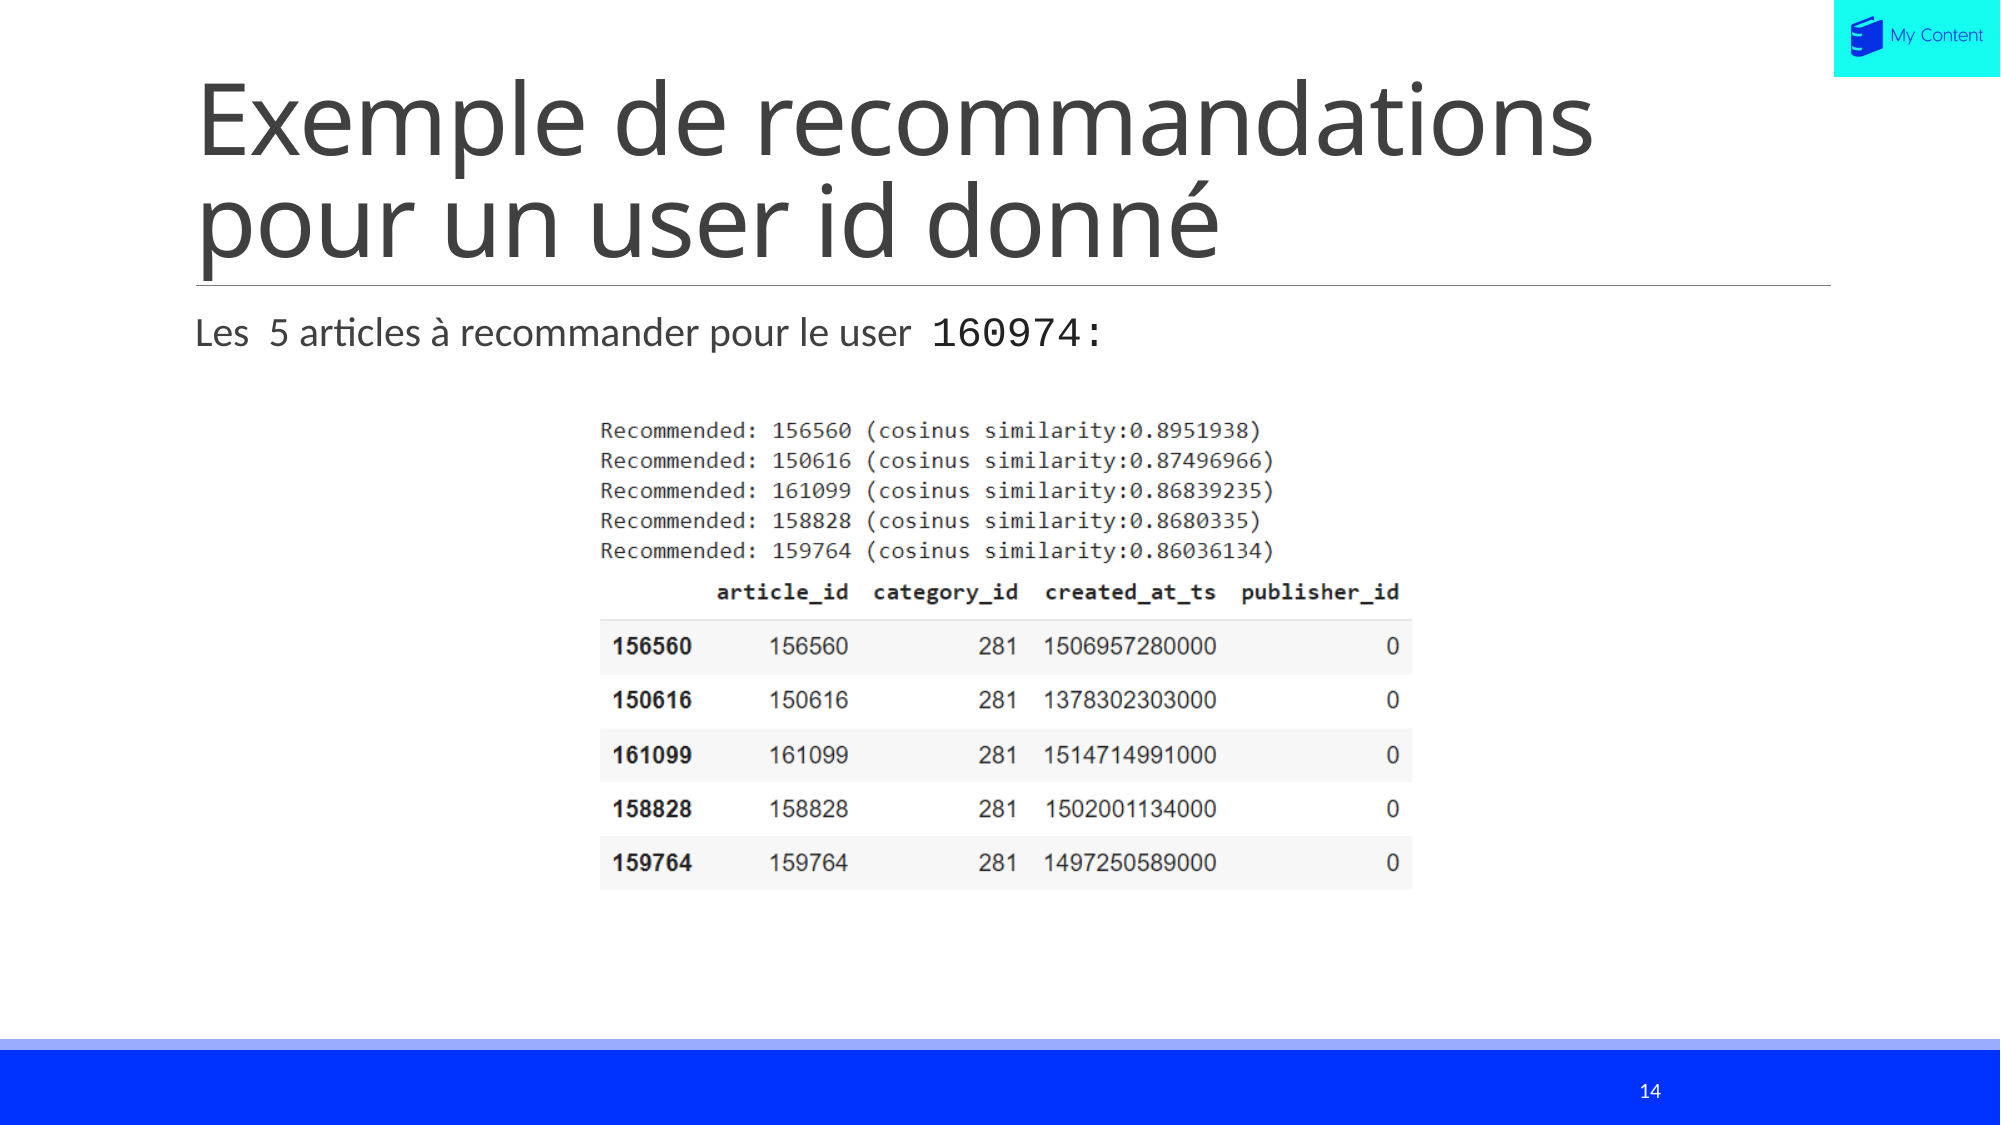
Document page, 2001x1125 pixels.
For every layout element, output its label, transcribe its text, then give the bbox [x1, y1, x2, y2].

picture [1834, 0, 2000, 77]
picture [569, 413, 1431, 905]
text_box [1624, 1059, 1840, 1120]
list Les 5 articles à recommander pour le user 160974: [180, 302, 1831, 963]
title Exemple de recommandations pour un user id donné [180, 47, 1831, 286]
